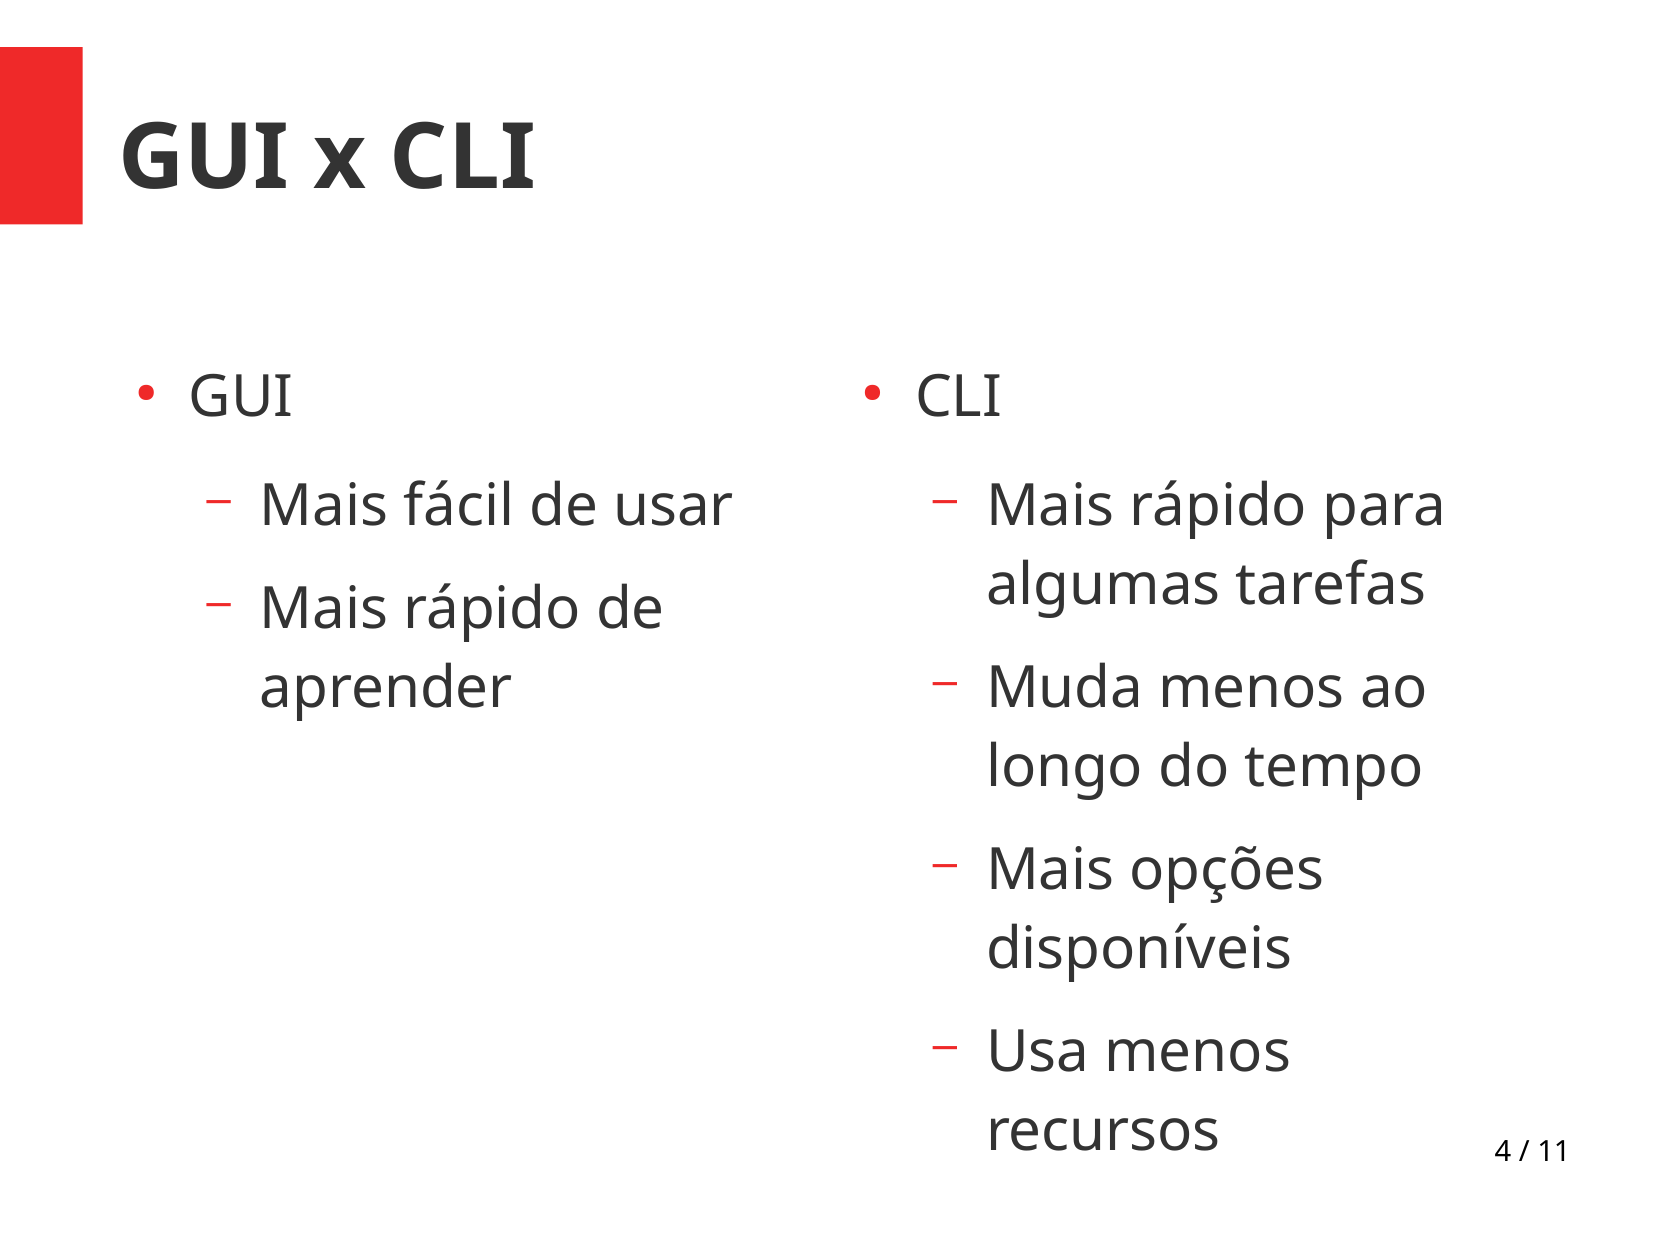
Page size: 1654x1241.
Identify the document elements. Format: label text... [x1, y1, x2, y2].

list GUI Mais fácil de usar Mais rápido de aprender [118, 354, 810, 1074]
list CLI Mais rápido para algumas tarefas Muda menos ao longo do tempo Mais opções disponíveis Usa menos recursos [844, 354, 1536, 1074]
title GUI x CLI [118, 49, 1571, 257]
